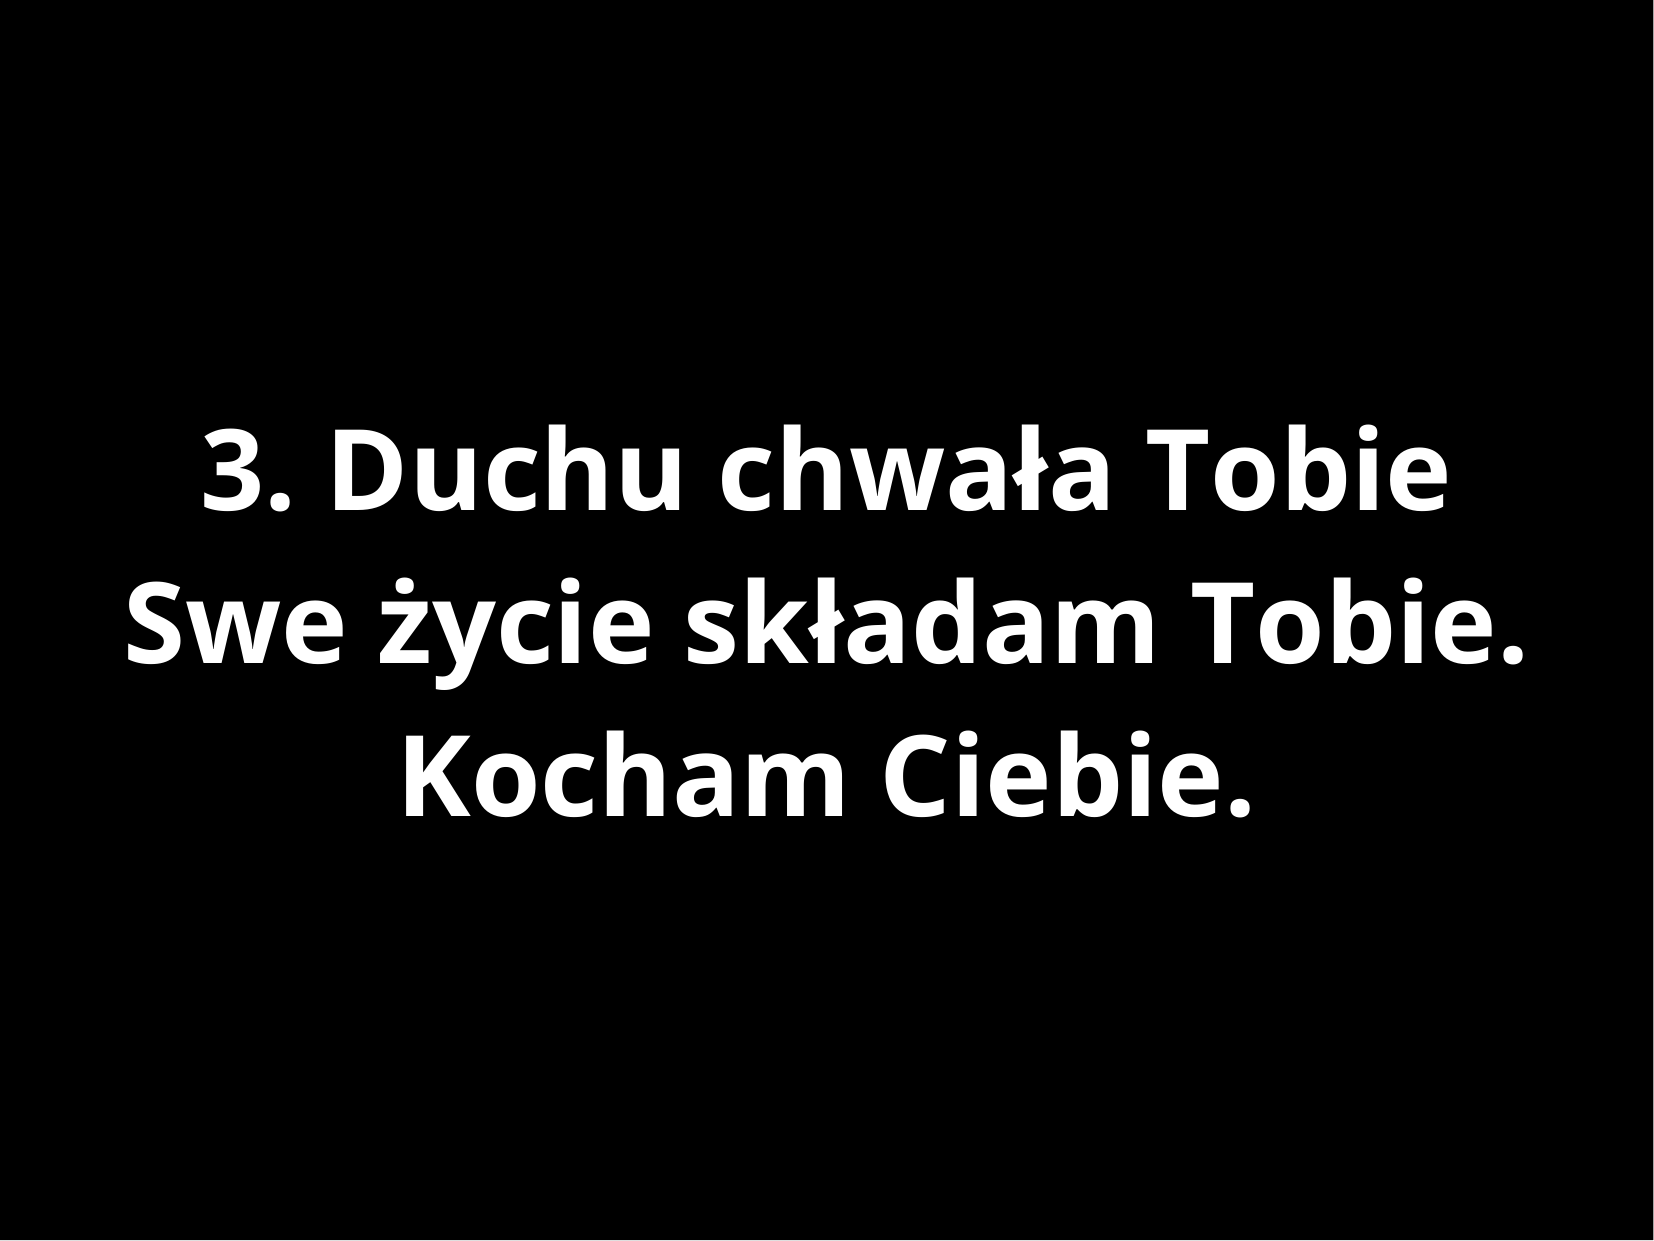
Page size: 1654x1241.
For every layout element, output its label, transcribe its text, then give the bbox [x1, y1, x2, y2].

title 3. Duchu chwała Tobie Swe życie składam Tobie. Kocham Ciebie. [0, 0, 1654, 1241]
